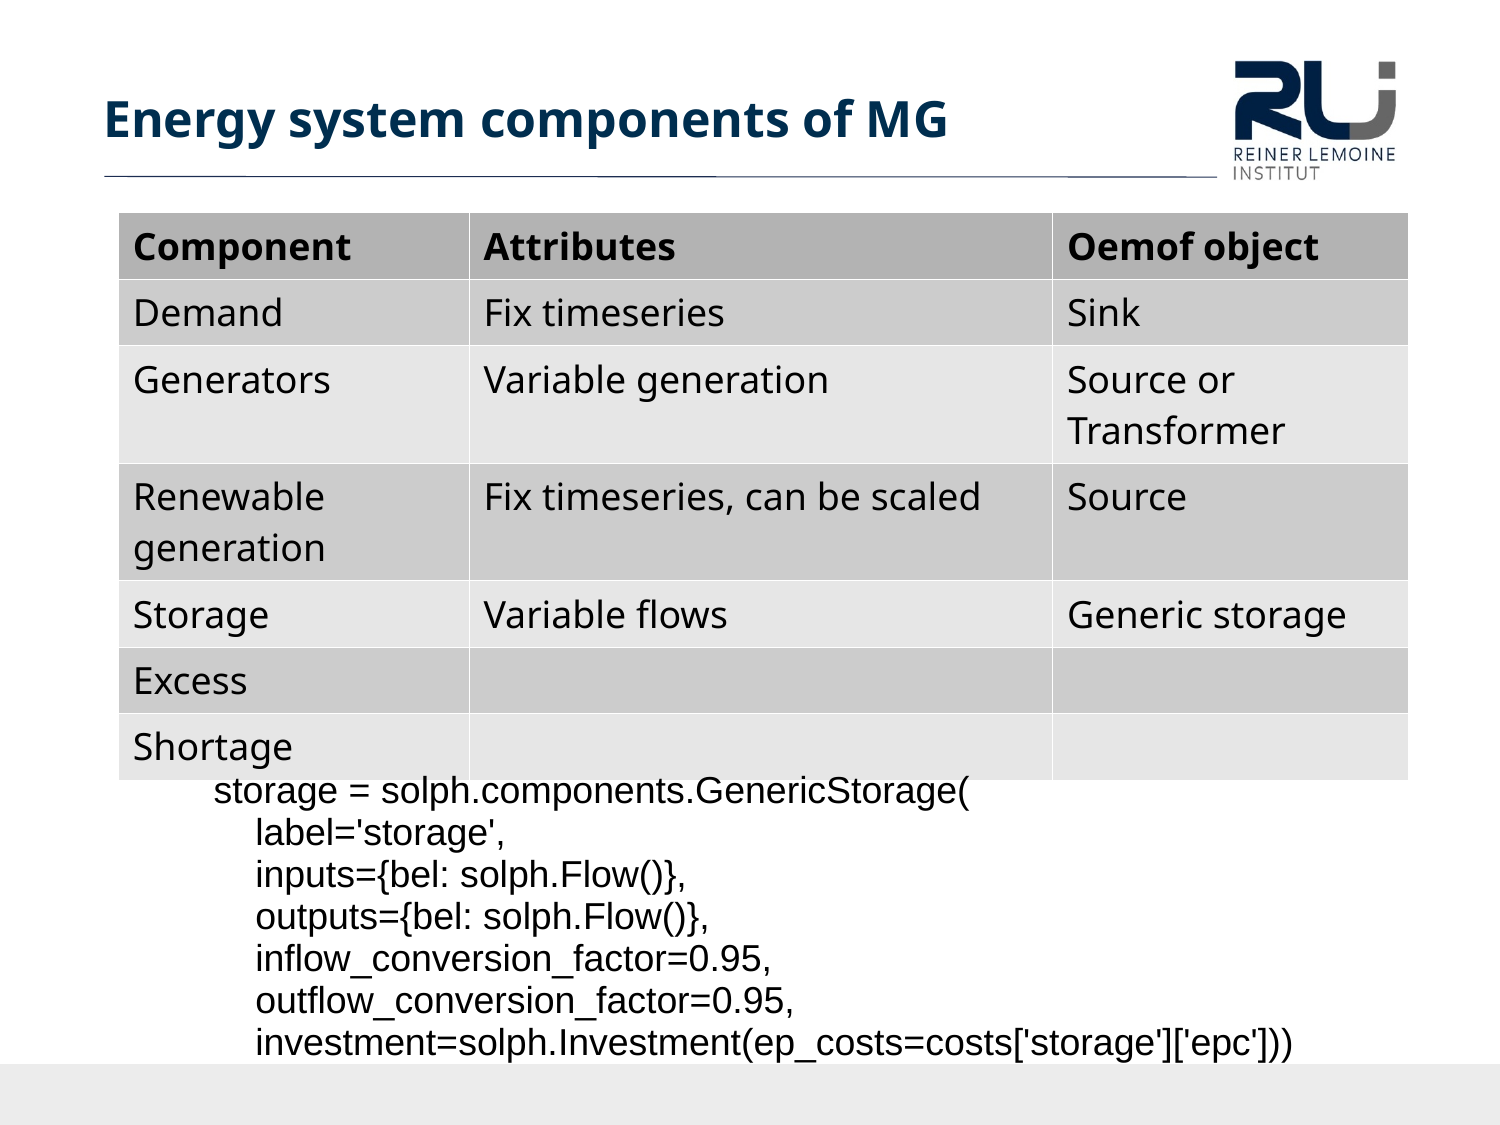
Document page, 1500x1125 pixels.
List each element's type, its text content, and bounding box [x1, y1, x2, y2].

table_cell Source or Transformer [1053, 346, 1408, 463]
table_cell [470, 714, 1052, 762]
table_cell Variable generation [470, 346, 1052, 463]
table_cell [470, 648, 1052, 713]
table_cell Variable flows [470, 581, 1052, 647]
picture [1233, 177, 1397, 181]
table_cell [1053, 714, 1408, 780]
table_cell [1053, 648, 1408, 713]
table_header Oemof object [1053, 213, 1408, 279]
table_cell Demand [119, 280, 469, 345]
table_header Component [119, 213, 469, 279]
table_cell Renewable generation [119, 464, 469, 580]
table_cell Fix timeseries [470, 280, 1052, 345]
table_cell Source [1053, 464, 1408, 580]
table_cell Generic storage [1053, 581, 1408, 647]
table_cell Excess [119, 648, 469, 713]
table_cell Fix timeseries, can be scaled [470, 464, 1052, 580]
text_box Energy system components of MG [103, 57, 1397, 177]
text_box storage = solph.components.GenericStorage( label='storage', inputs={bel: solph.Flow()}, outputs={bel: solph.Flow()}, inflow_conversion_factor=0.95, outflow_conversion_factor=0.95, investment=solph.Investment(ep_costs=costs['storage']['epc'])) [198, 762, 1310, 1125]
table_cell Shortage [254, 742, 266, 758]
table_cell Sink [1053, 280, 1408, 345]
table_cell Shortage [119, 714, 469, 780]
table_header Attributes [470, 213, 1052, 279]
table_cell Generators [119, 346, 469, 463]
table_cell Storage [119, 581, 469, 647]
